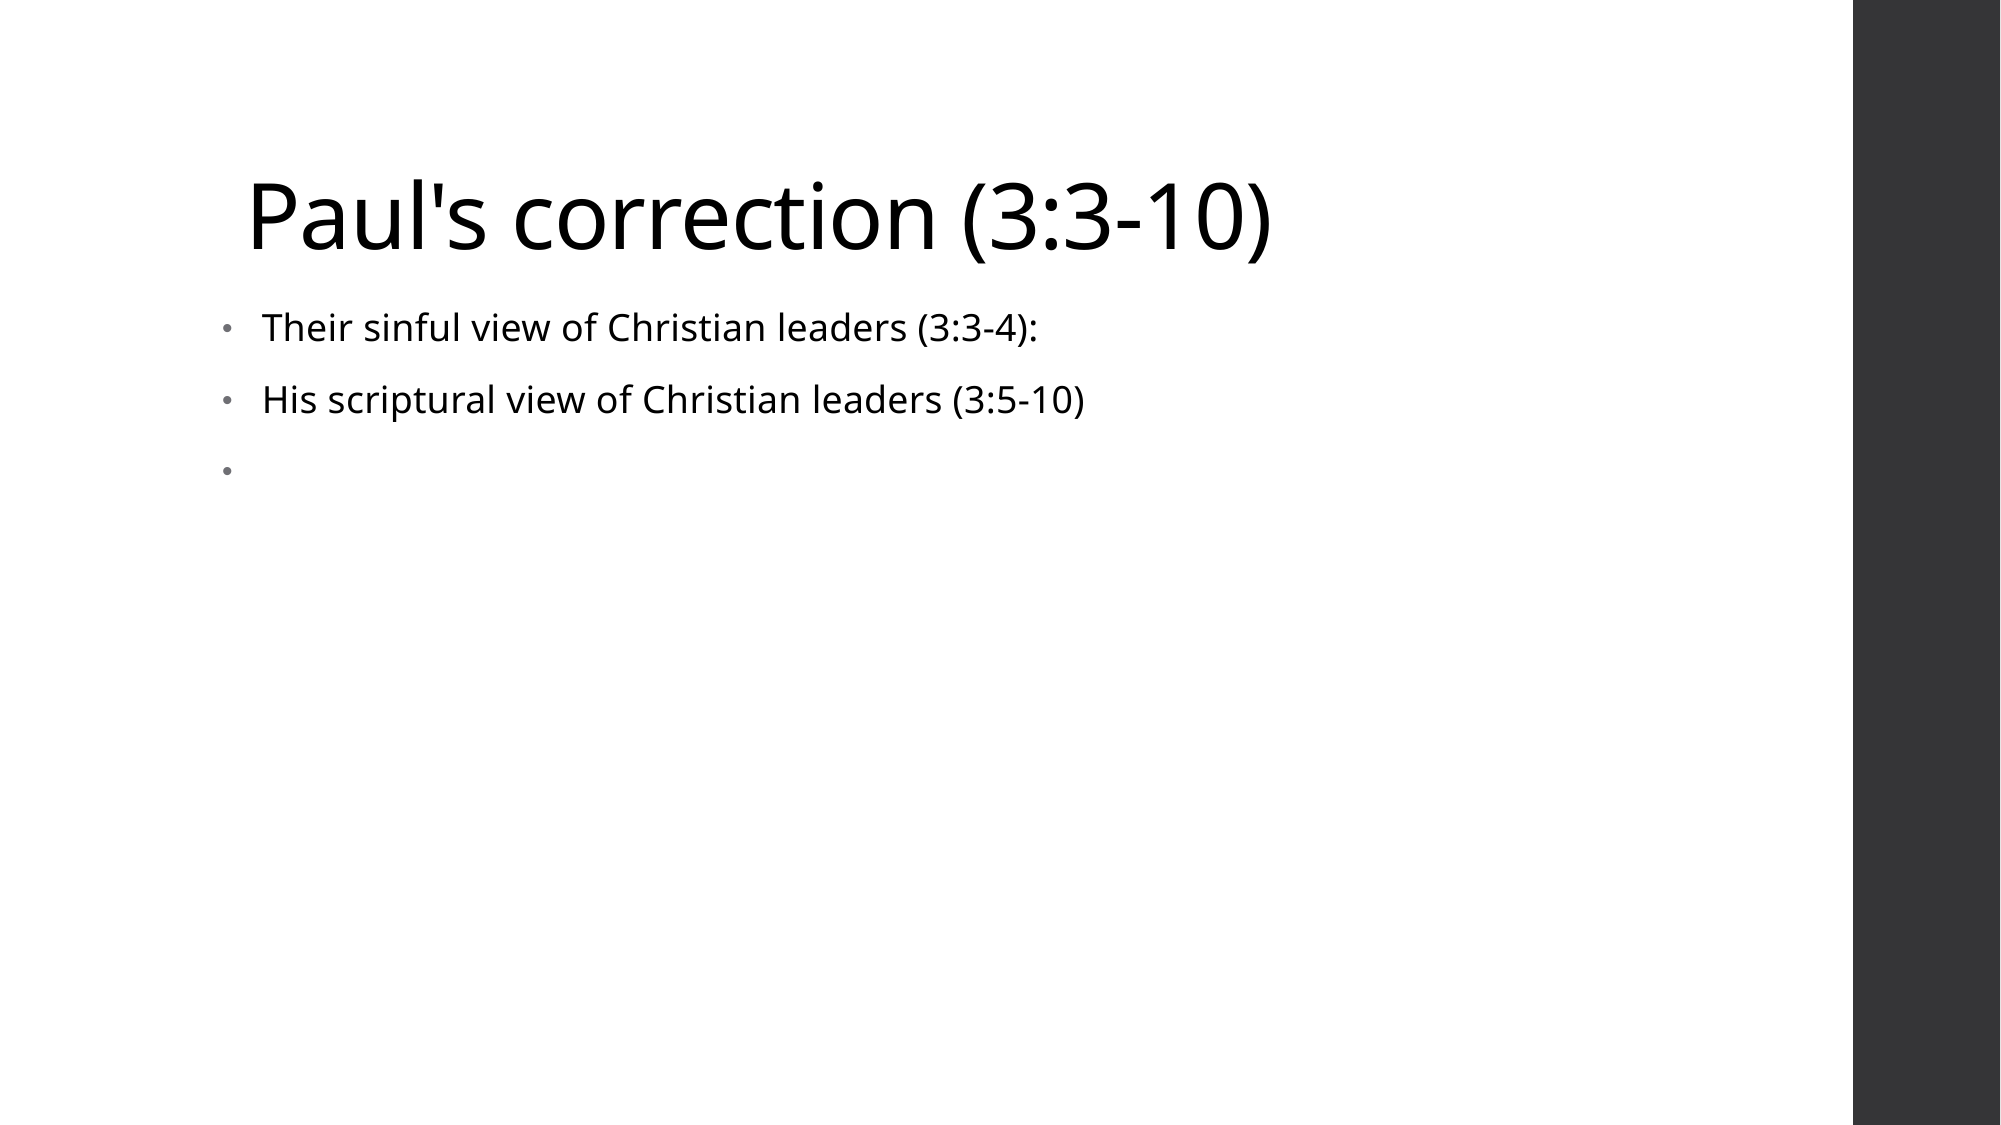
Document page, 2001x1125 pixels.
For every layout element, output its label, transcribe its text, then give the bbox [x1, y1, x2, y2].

list Their sinful view of Christian leaders (3:3-4): His scriptural view of Christian leaders (3:5-10) [206, 299, 1617, 1014]
title Paul's correction (3:3-10) [206, 60, 1797, 278]
